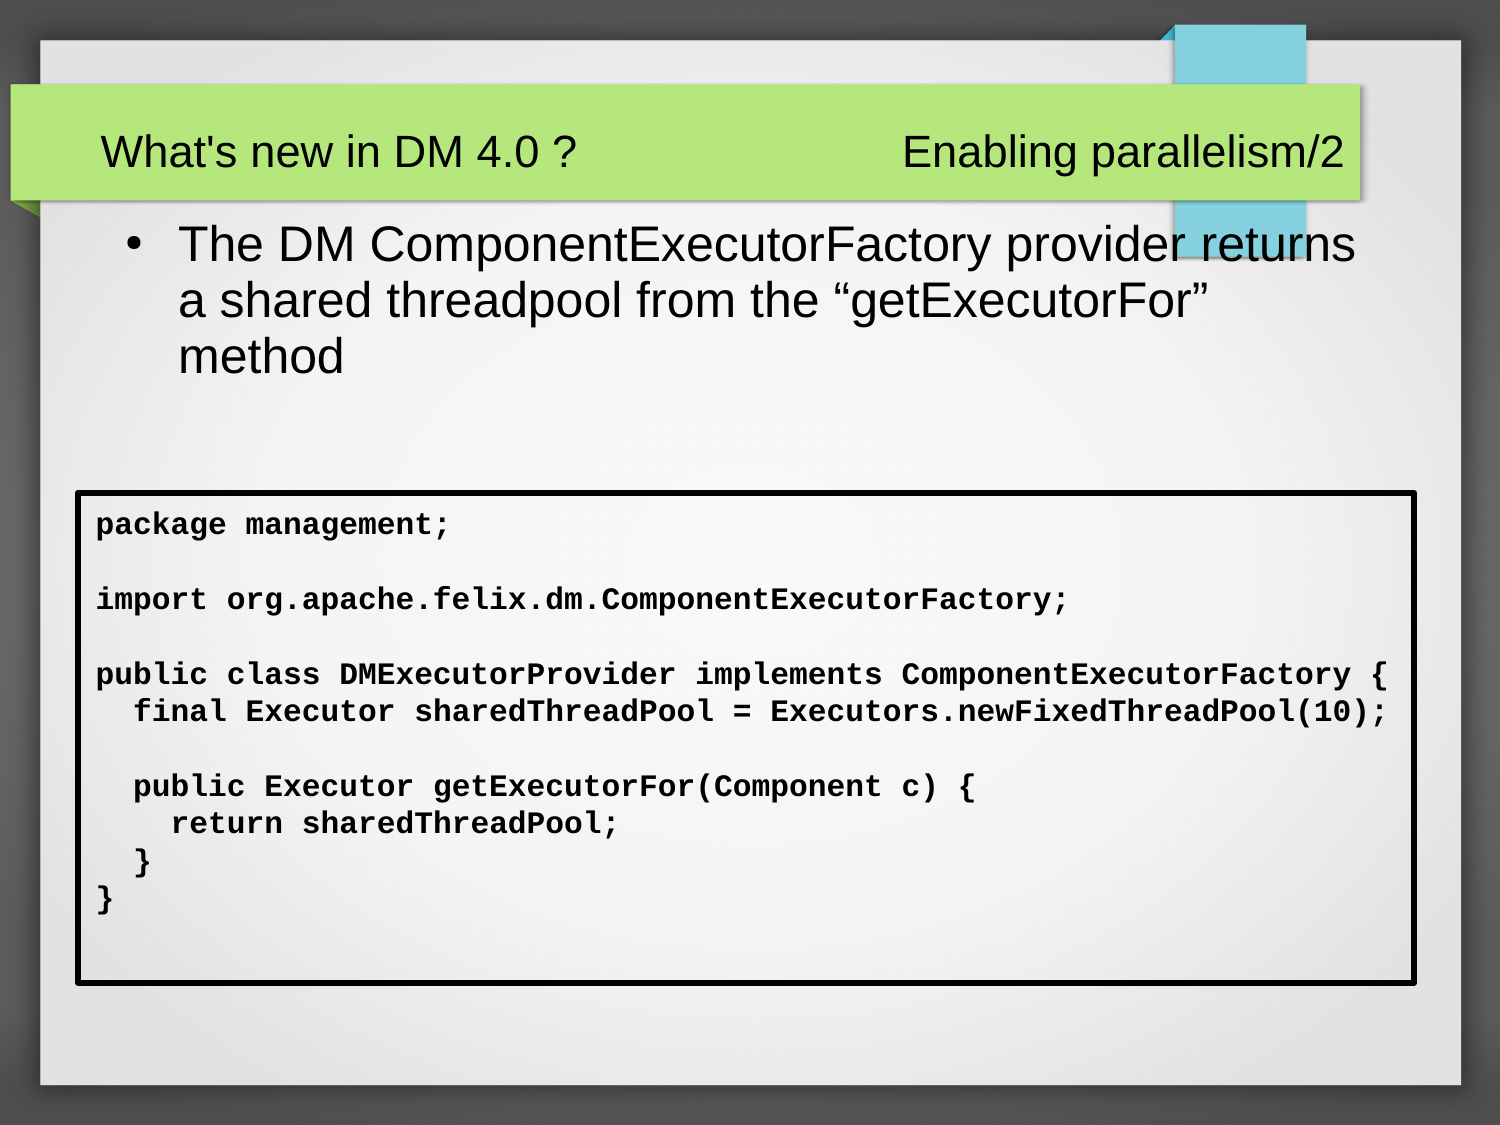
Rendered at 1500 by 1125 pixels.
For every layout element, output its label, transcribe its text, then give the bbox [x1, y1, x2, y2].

list The DM ComponentExecutorFactory provider returns a shared threadpool from the “getExecutorFor” method [107, 216, 1383, 490]
picture [0, 0, 1500, 1125]
title What's new in DM 4.0 ? Enabling parallelism/2 [100, 65, 1364, 238]
text_box package management; import org.apache.felix.dm.ComponentExecutorFactory; public class DMExecutorProvider implements ComponentExecutorFactory { final Executor sharedThreadPool = Executors.newFixedThreadPool(10); public Executor getExecutorFor(Component c) { return sharedThreadPool; } } [77, 492, 1415, 983]
